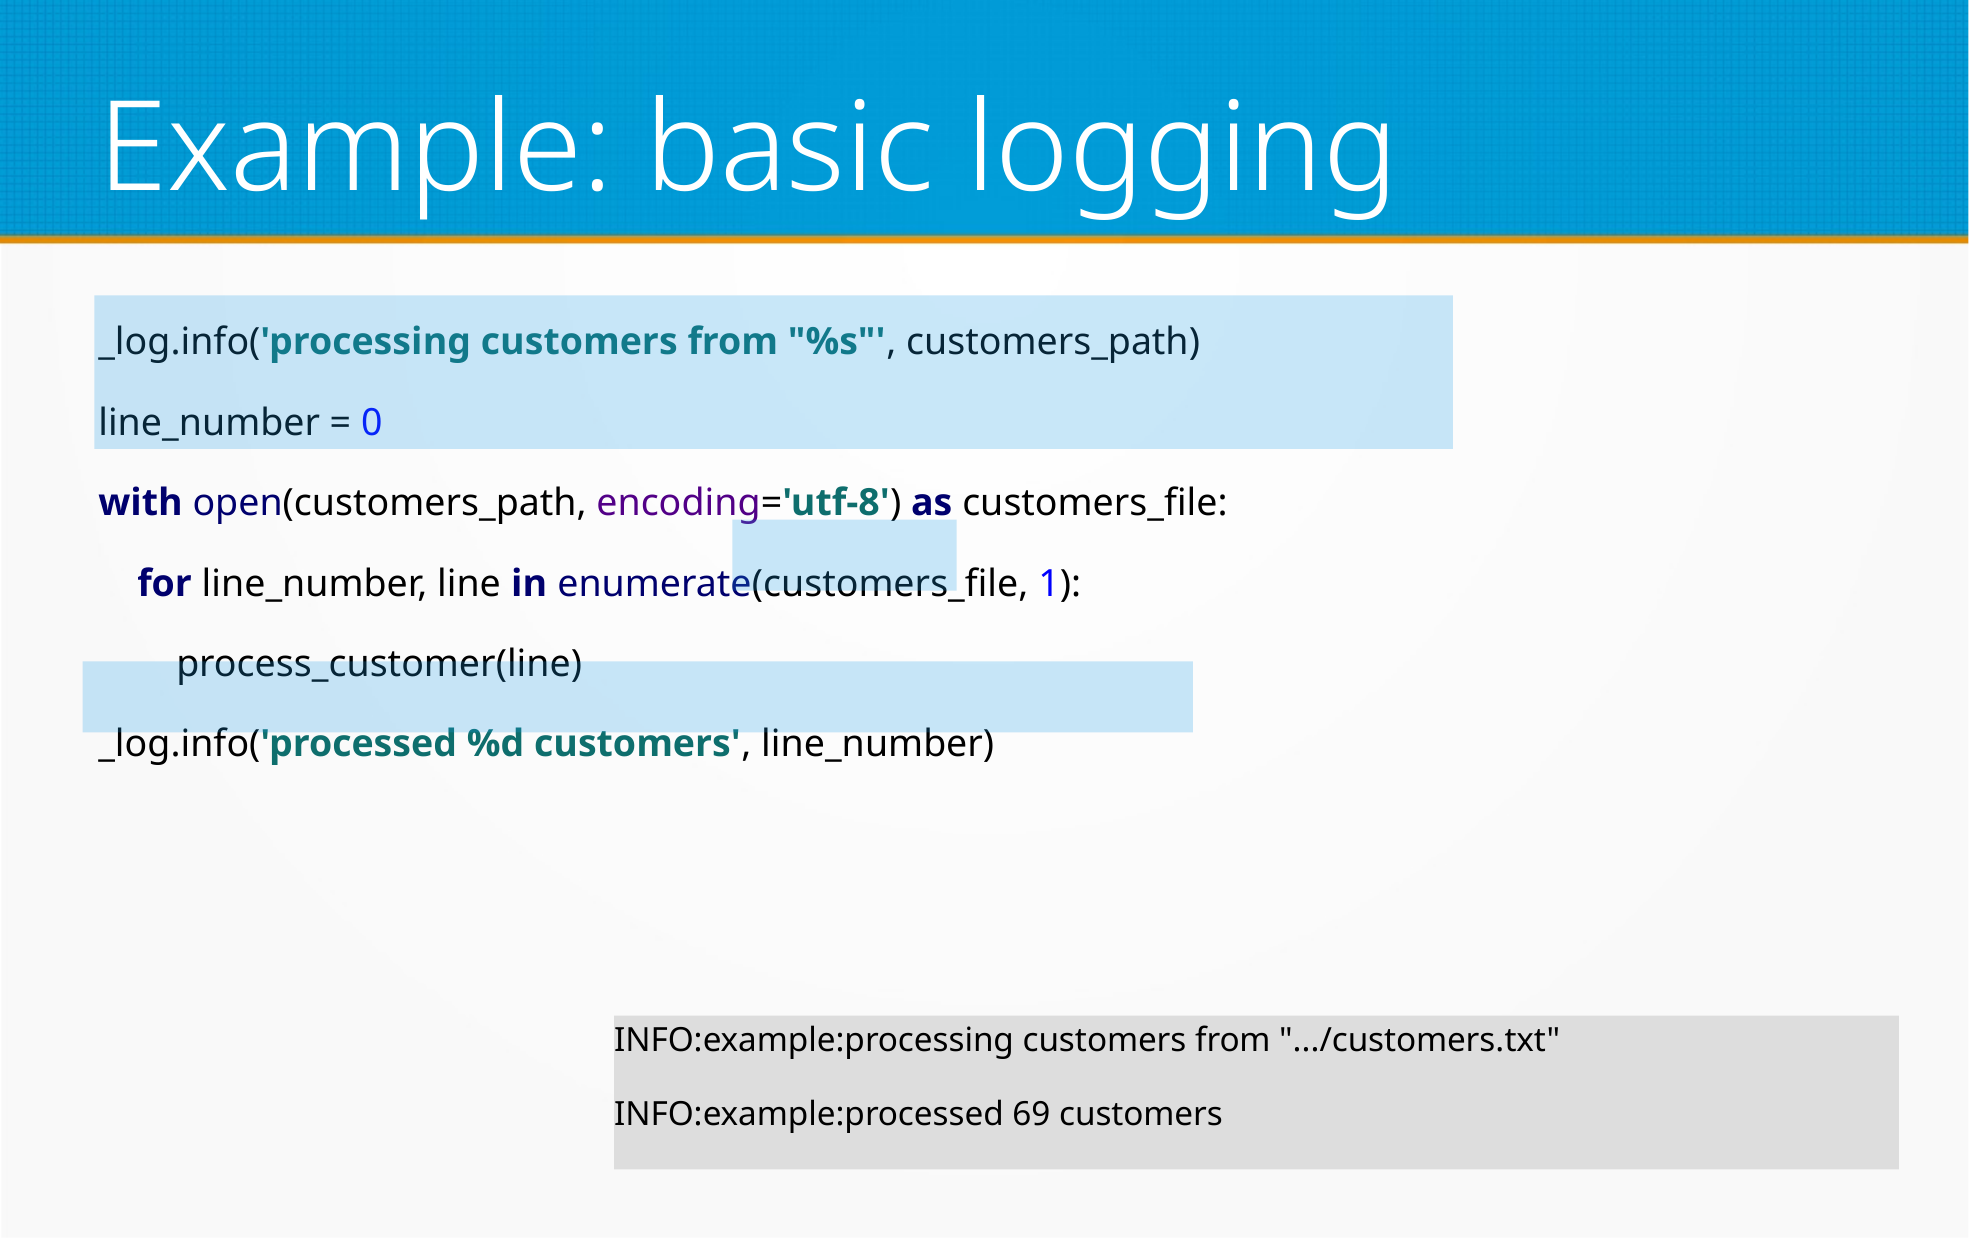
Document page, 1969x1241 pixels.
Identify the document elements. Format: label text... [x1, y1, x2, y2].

title Example: basic logging [98, 19, 1870, 227]
text_box [82, 661, 1193, 733]
text_box [94, 295, 1453, 449]
list _log.info('processing customers from "%s"', customers_path) line_number = 0 with open(customers_path, encoding='utf-8') as customers_file: for line_number, line in enumerate(customers_file, 1): process_customer(line) _log.info('processed %d customers', line_number) [98, 315, 1861, 1081]
list INFO:example:processing customers from ".../customers.txt" INFO:example:processed 69 customers [614, 1015, 1899, 1170]
text_box [732, 519, 957, 591]
picture [0, 233, 1969, 1241]
